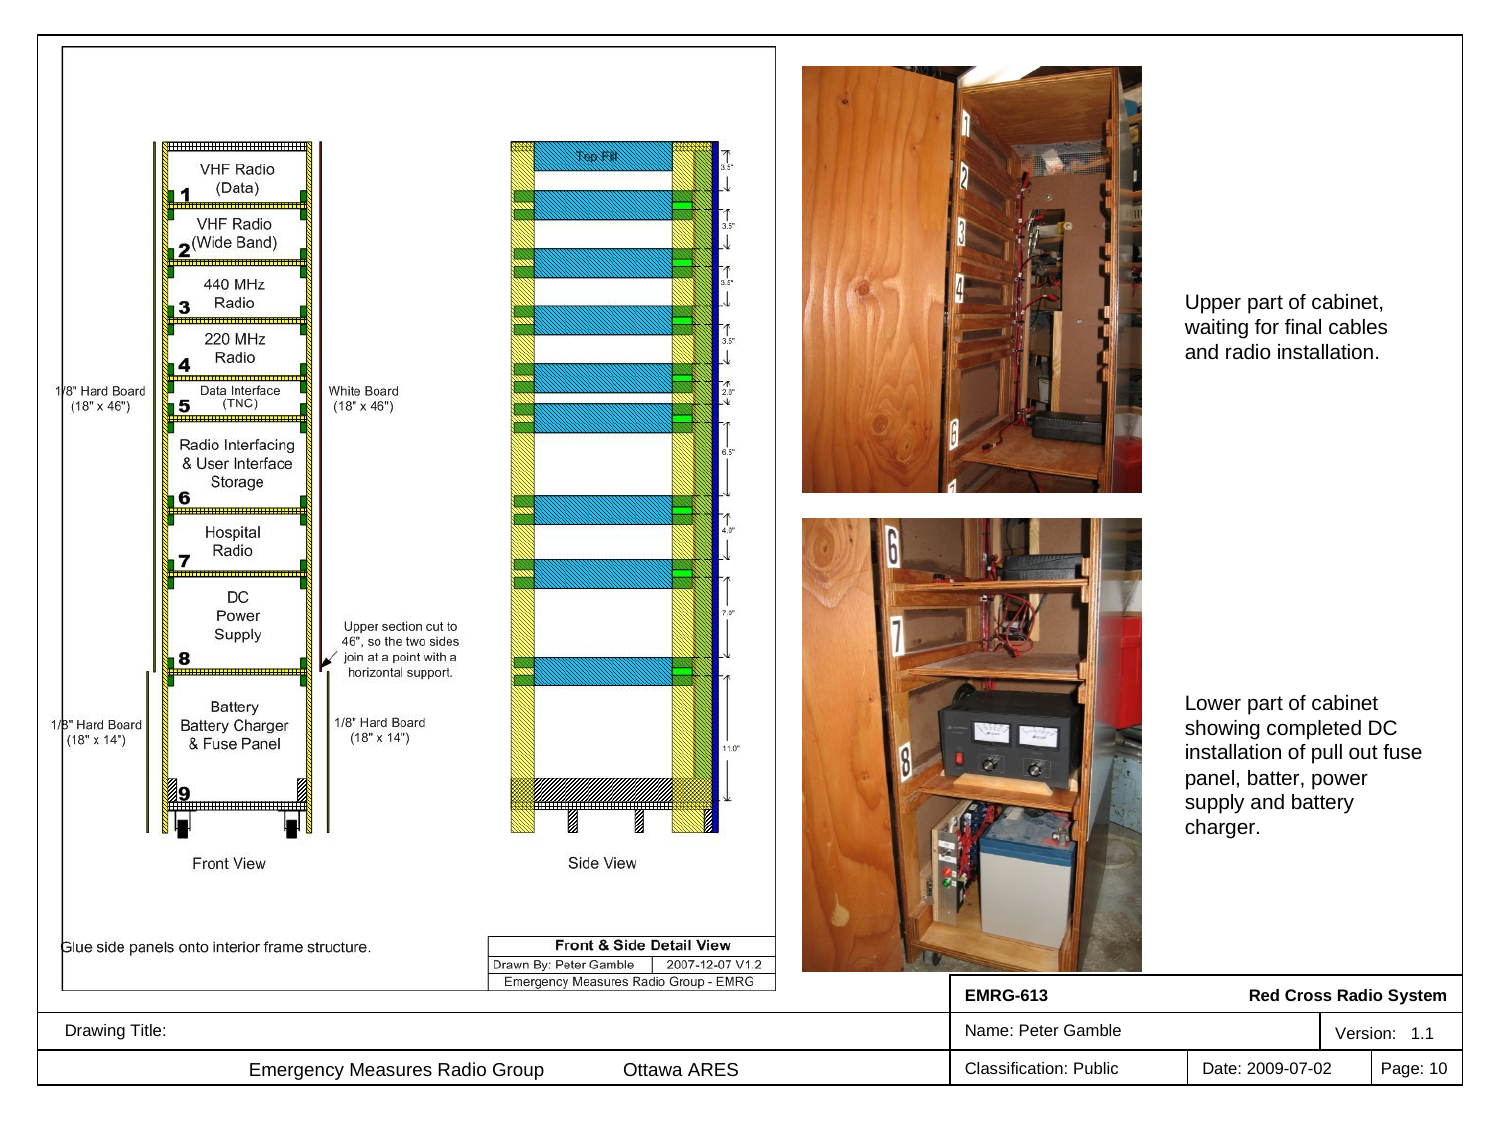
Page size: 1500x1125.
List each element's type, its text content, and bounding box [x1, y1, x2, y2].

picture [50, 46, 776, 991]
text_box Upper part of cabinet, waiting for final cables and radio installation. [1170, 280, 1443, 372]
text_box Emergency Measures Radio Group Ottawa ARES [50, 1049, 938, 1086]
picture [802, 66, 1142, 493]
picture [802, 518, 1142, 972]
text_box Page: <number> [1362, 1049, 1463, 1086]
text_box Lower part of cabinet showing completed DC installation of pull out fuse panel, batter, power supply and battery charger. [1170, 681, 1443, 847]
